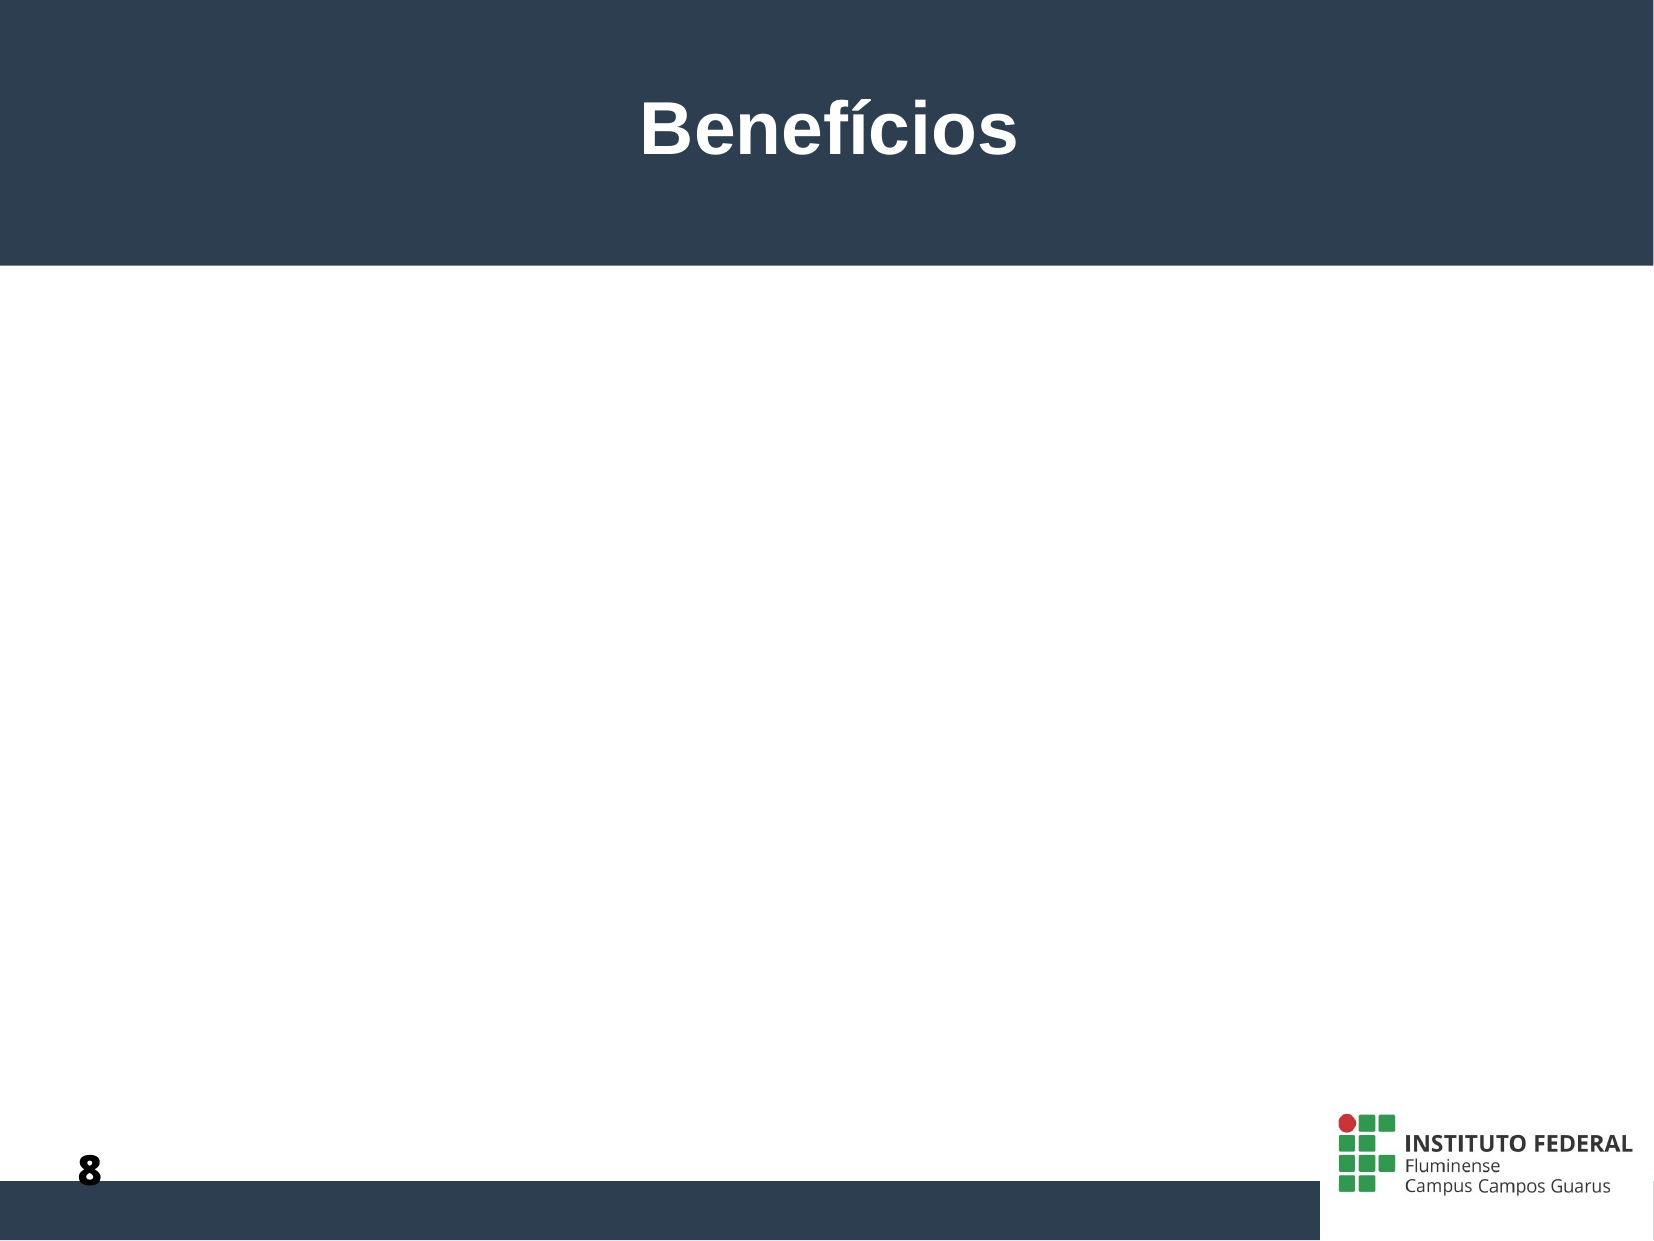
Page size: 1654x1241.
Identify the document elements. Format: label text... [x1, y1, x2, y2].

title Benefícios [59, 49, 1595, 207]
picture [1320, 1074, 1654, 1241]
